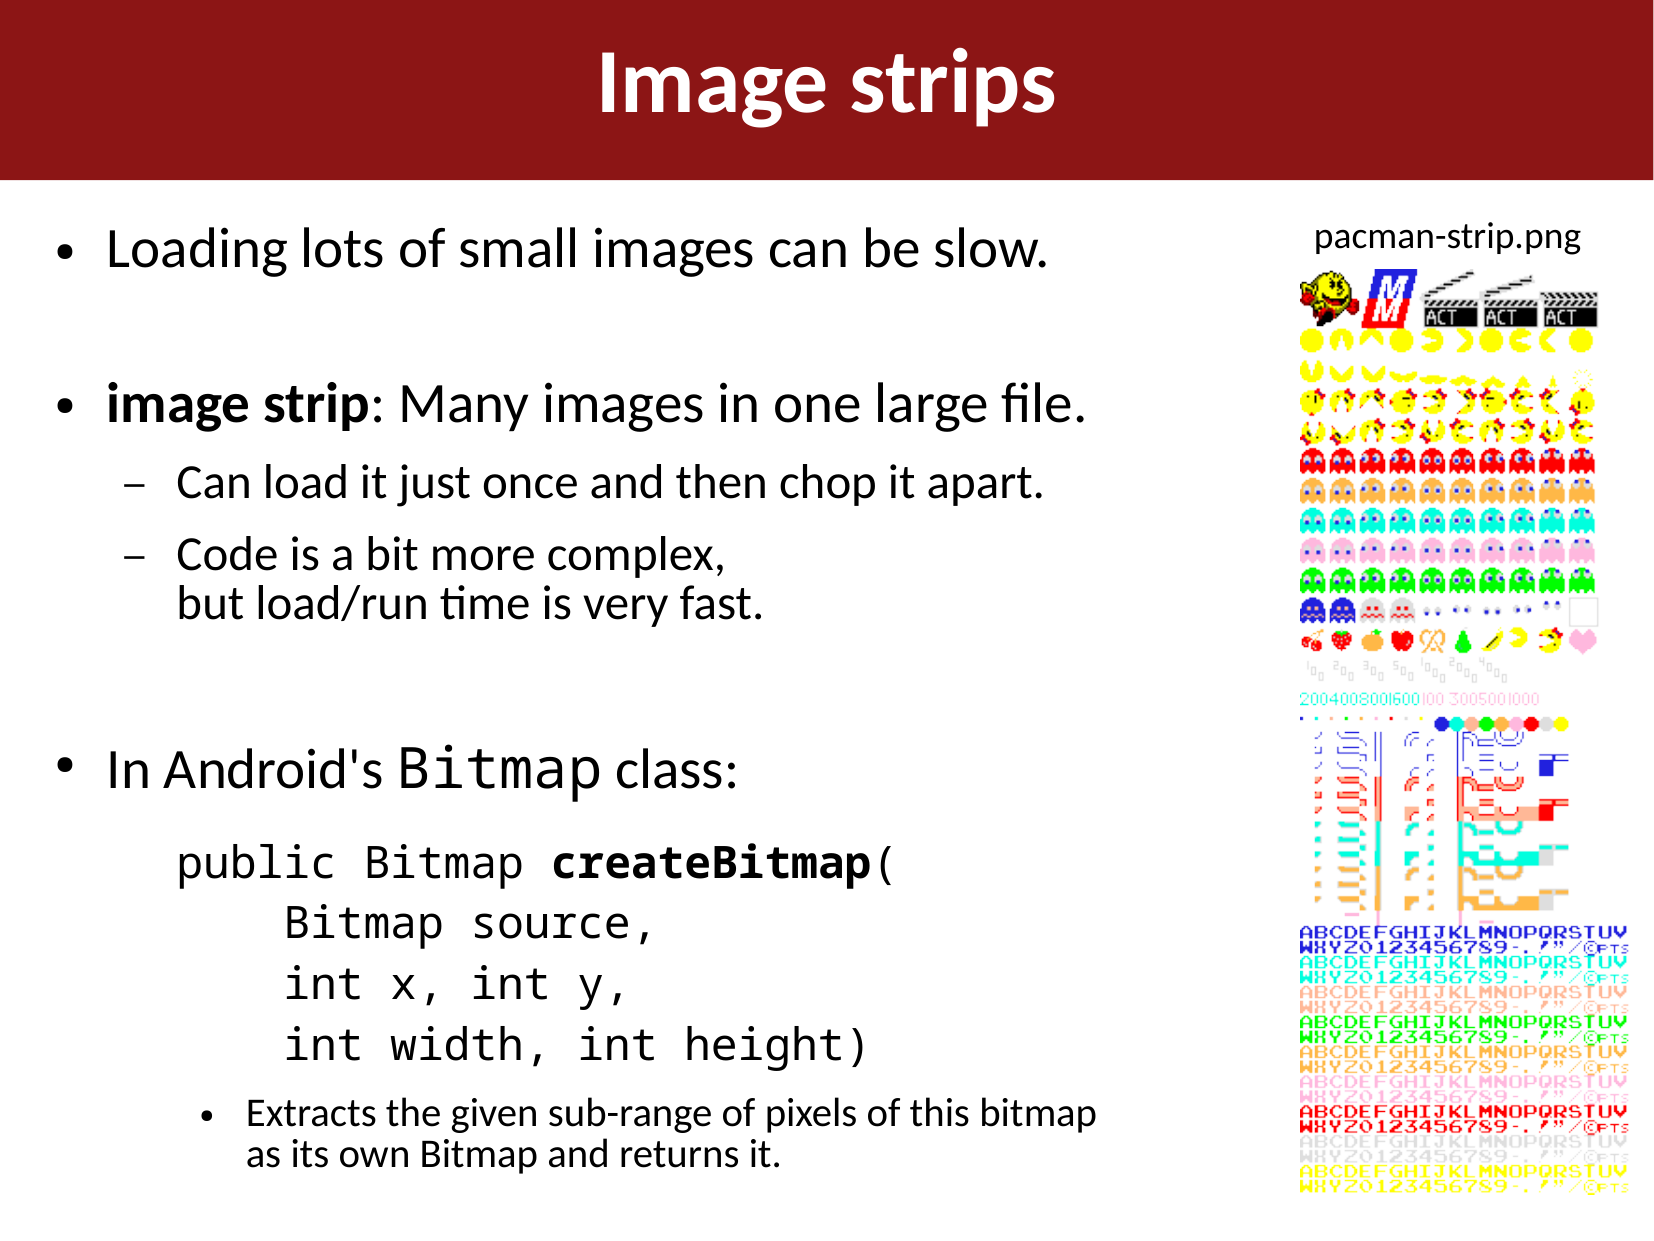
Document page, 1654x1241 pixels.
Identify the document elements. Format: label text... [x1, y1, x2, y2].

text_box pacman-strip.png [1299, 213, 1597, 266]
title Image strips [0, 0, 1654, 181]
picture [1300, 269, 1644, 1195]
list Loading lots of small images can be slow. image strip: Many images in one large file. Can load it just once and then chop it apart. Code is a bit more complex, but load/run time is very fast. In Android's Bitmap class: public Bitmap createBitmap( Bitmap source, int x, int y, int width, int height) Extracts the given sub-range of pixels of this bitmap as its own Bitmap and returns it. [37, 225, 1636, 1186]
